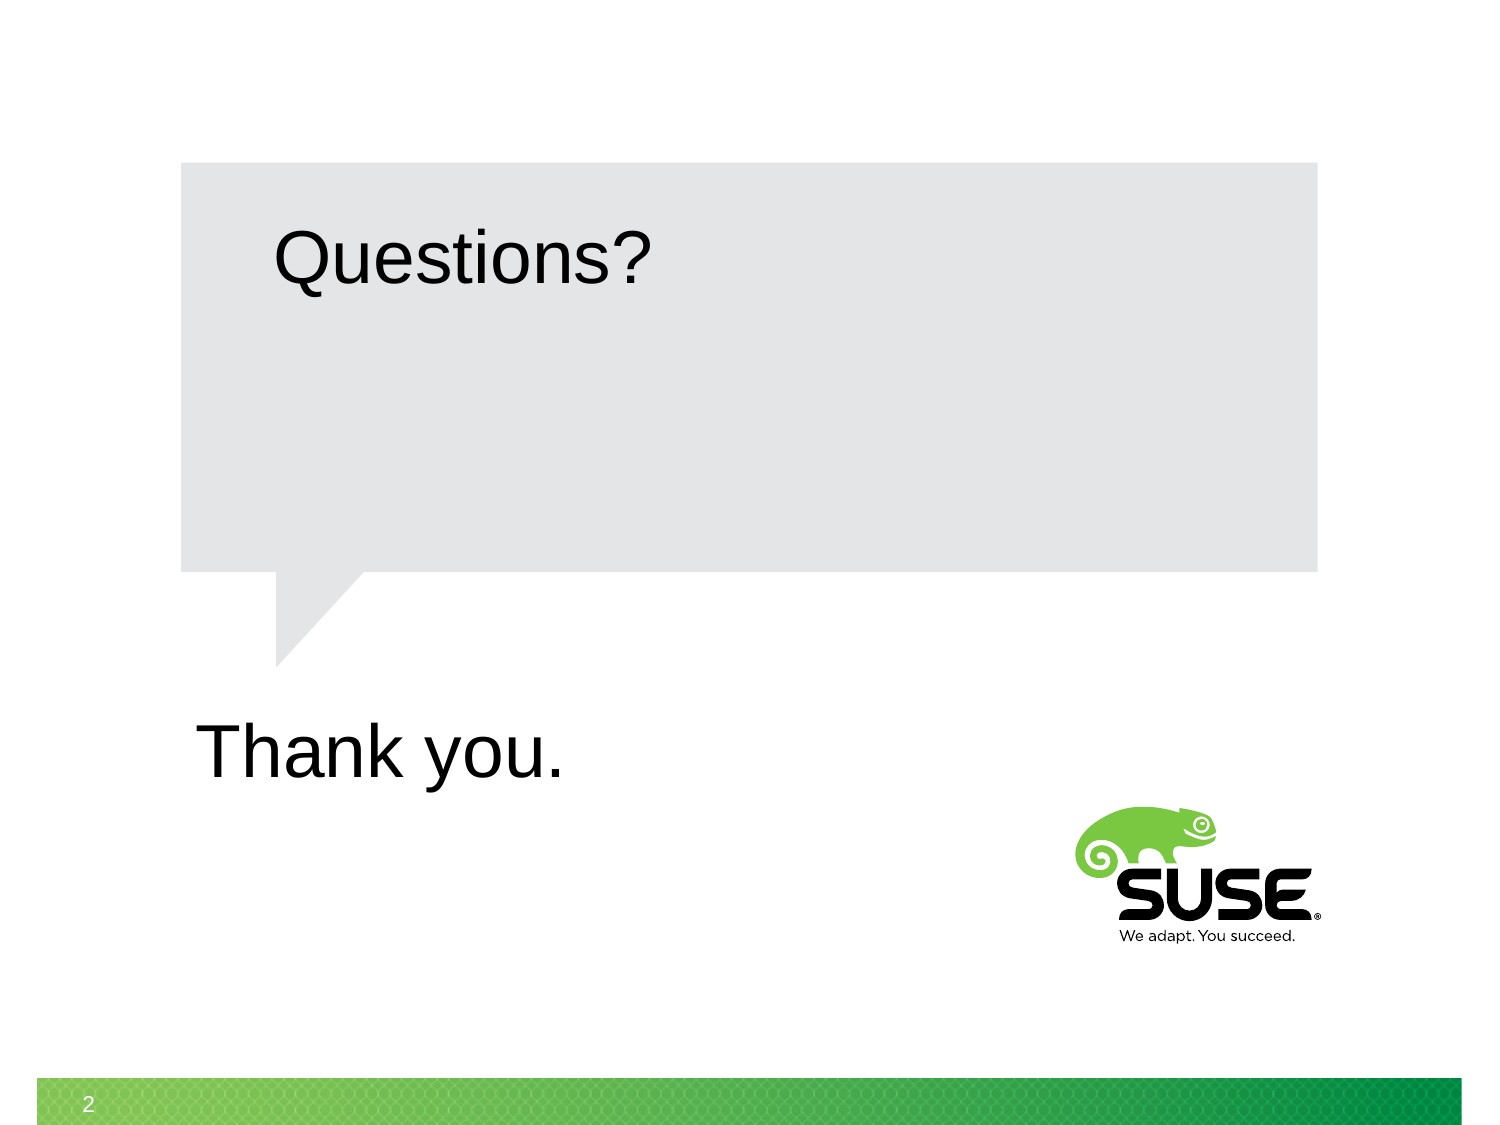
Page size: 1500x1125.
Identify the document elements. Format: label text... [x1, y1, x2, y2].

picture [37, 1078, 1462, 1125]
text_box Questions? [259, 213, 1334, 307]
